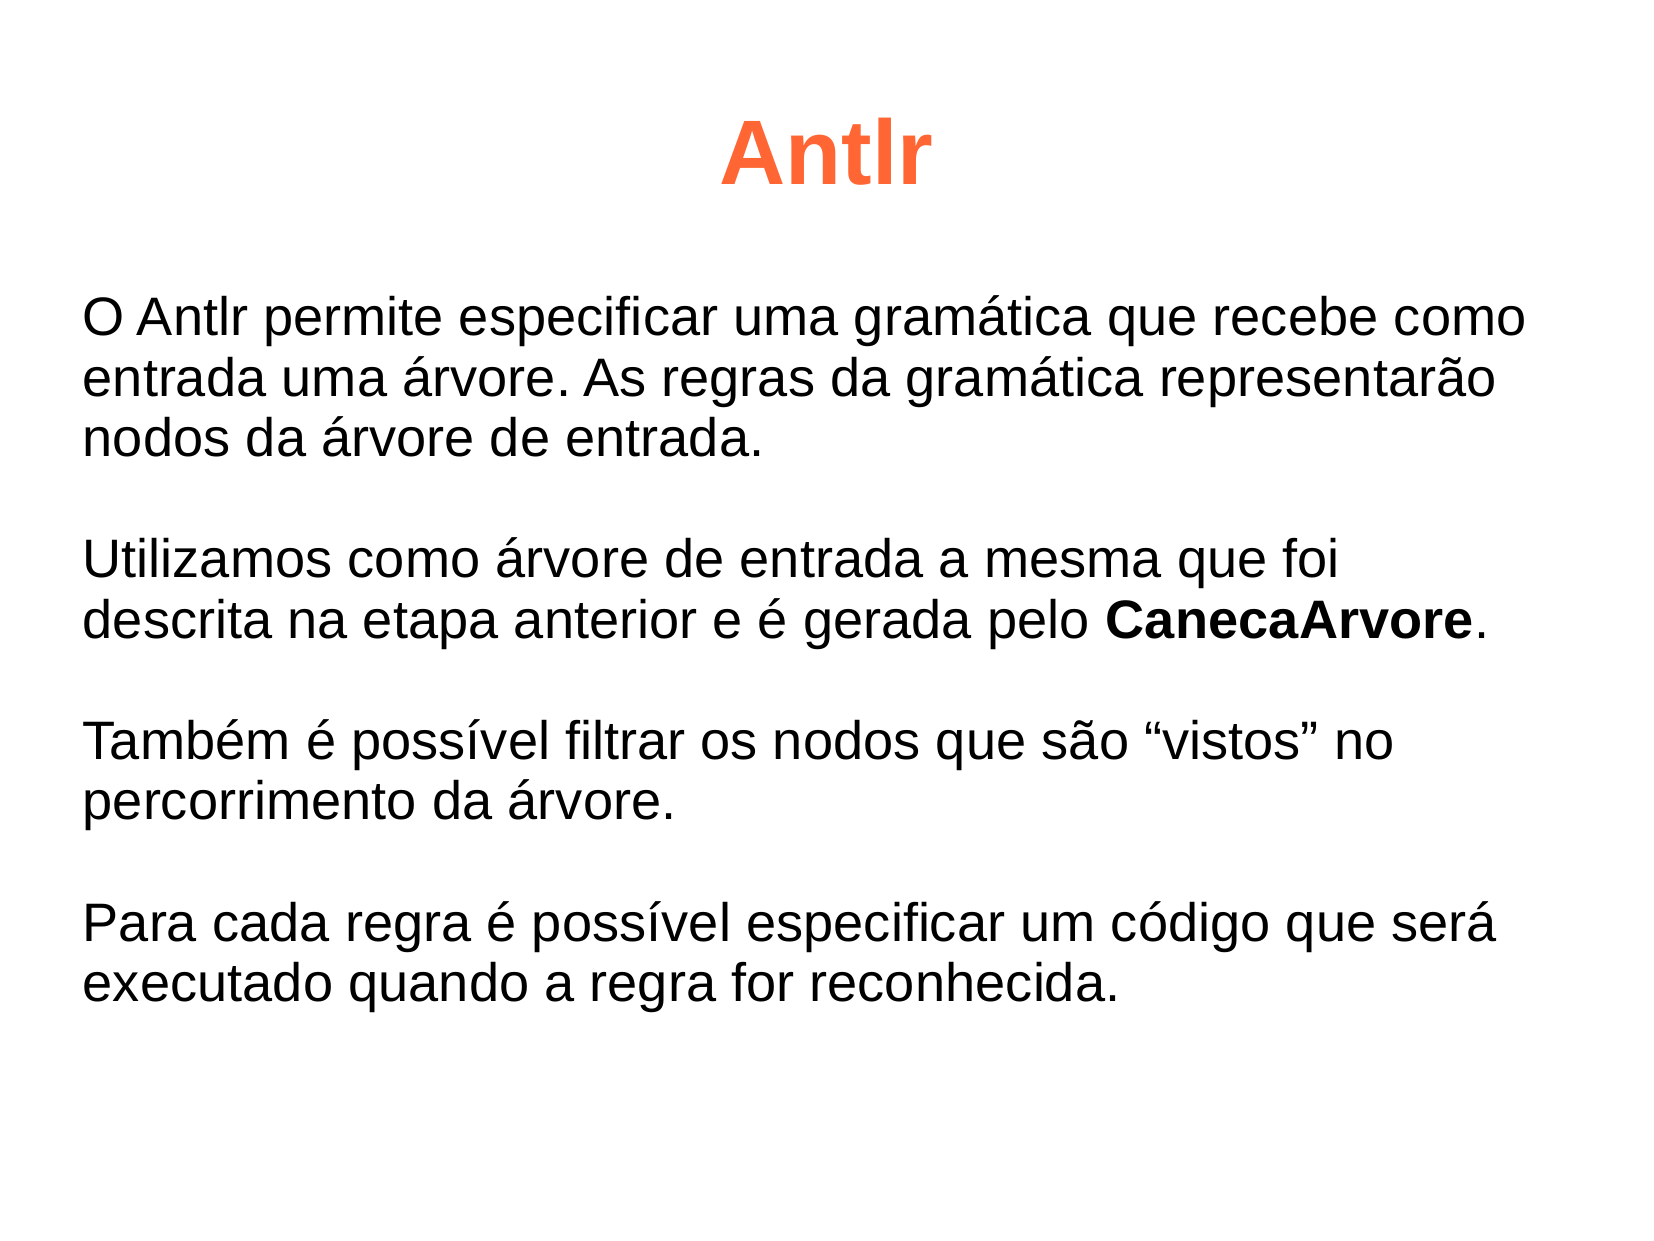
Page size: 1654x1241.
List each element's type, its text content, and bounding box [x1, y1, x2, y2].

title Antlr [82, 49, 1571, 257]
subtitle O Antlr permite especificar uma gramática que recebe como entrada uma árvore. As regras da gramática representarão nodos da árvore de entrada. Utilizamos como árvore de entrada a mesma que foi descrita na etapa anterior e é gerada pelo CanecaArvore. Também é possível filtrar os nodos que são “vistos” no percorrimento da árvore. Para cada regra é possível especificar um código que será executado quando a regra for reconhecida. [82, 286, 1538, 1014]
